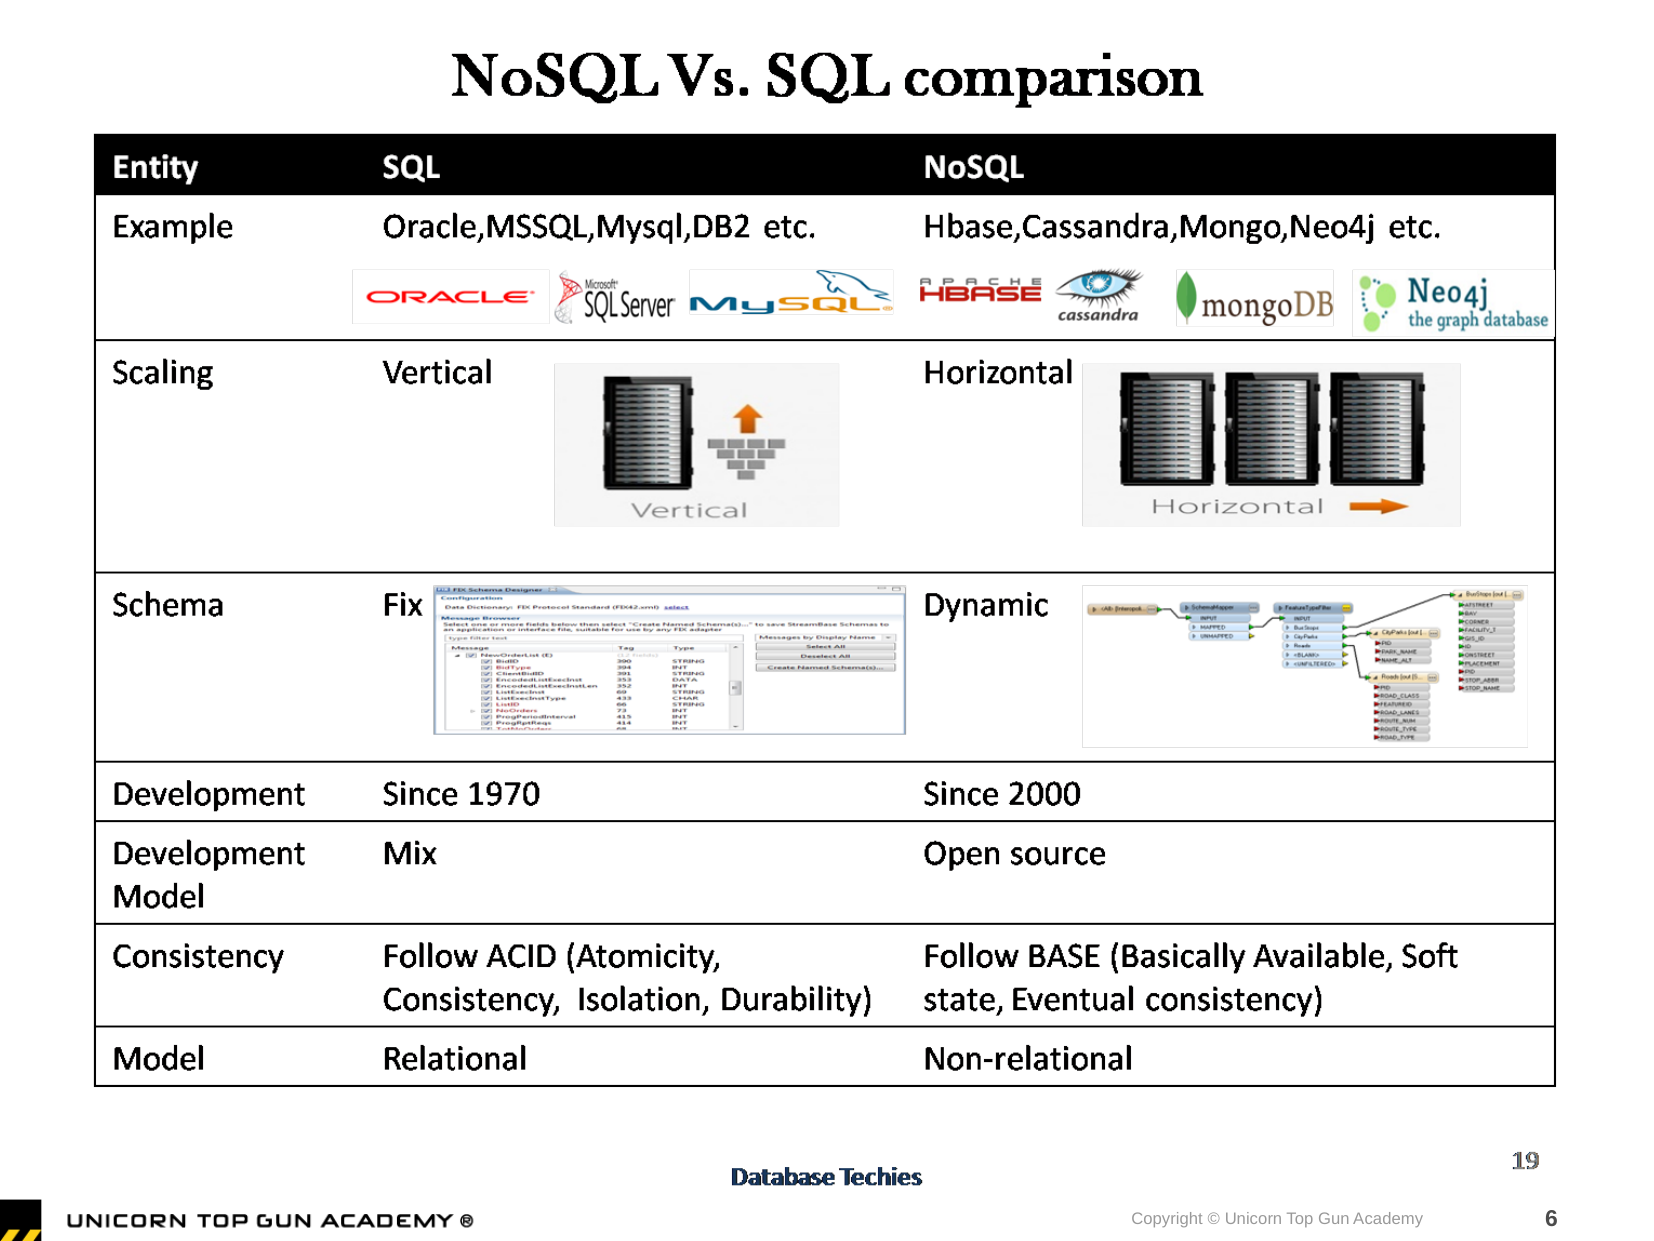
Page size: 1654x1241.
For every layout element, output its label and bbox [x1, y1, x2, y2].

picture [82, 17, 1568, 1193]
